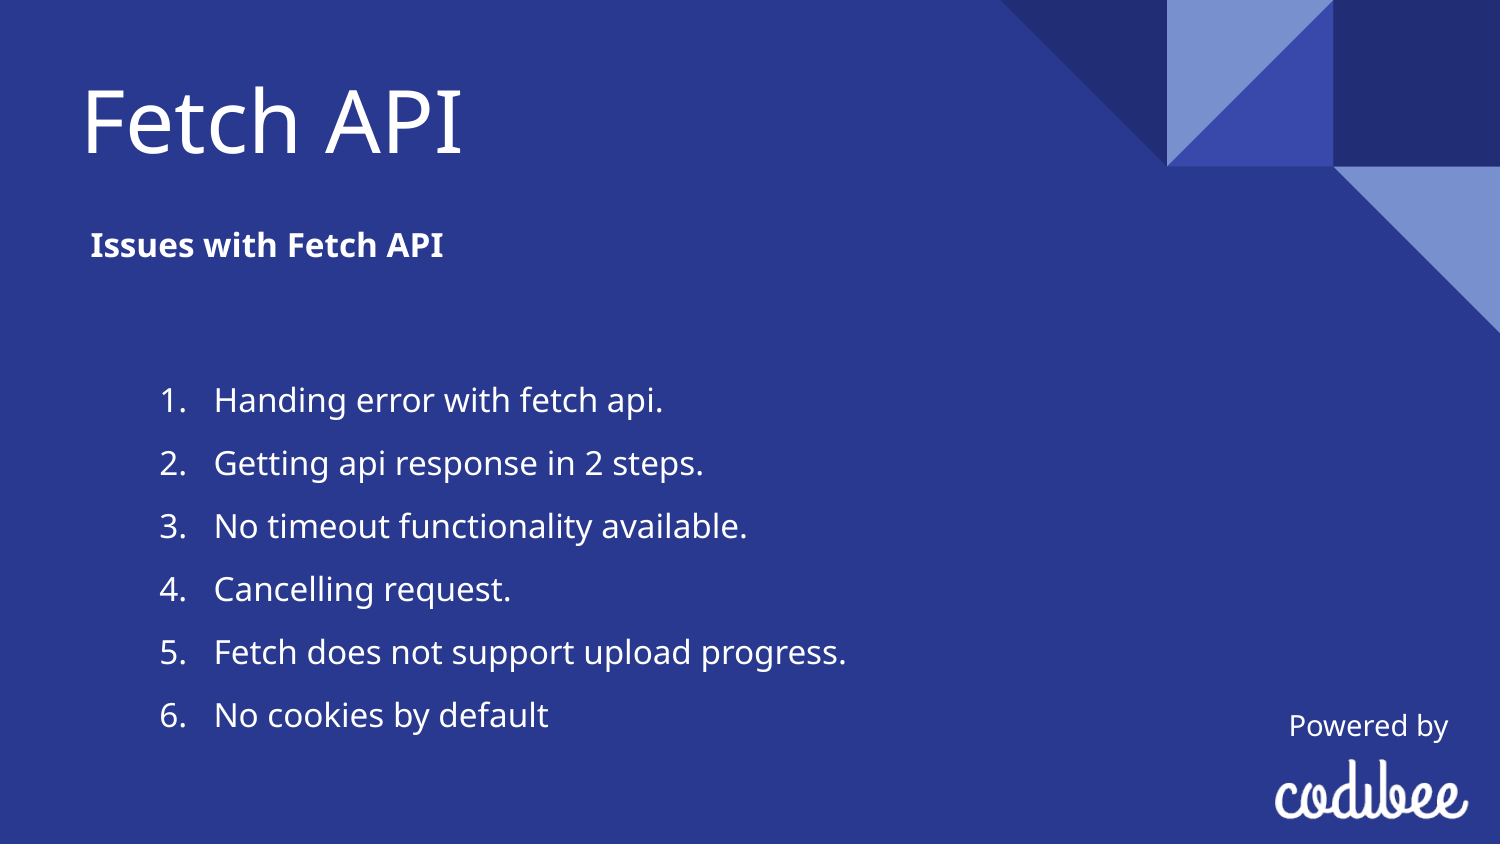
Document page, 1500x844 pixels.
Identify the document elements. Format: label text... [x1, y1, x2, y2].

picture [1250, 752, 1488, 833]
text_box Powered by [1425, 691, 1488, 752]
title Fetch API [65, 48, 1448, 186]
subtitle Issues with Fetch API Handing error with fetch api. Getting api response in 2 steps. No timeout functionality available. Cancelling request. Fetch does not support upload progress. No cookies by default [75, 185, 1425, 783]
